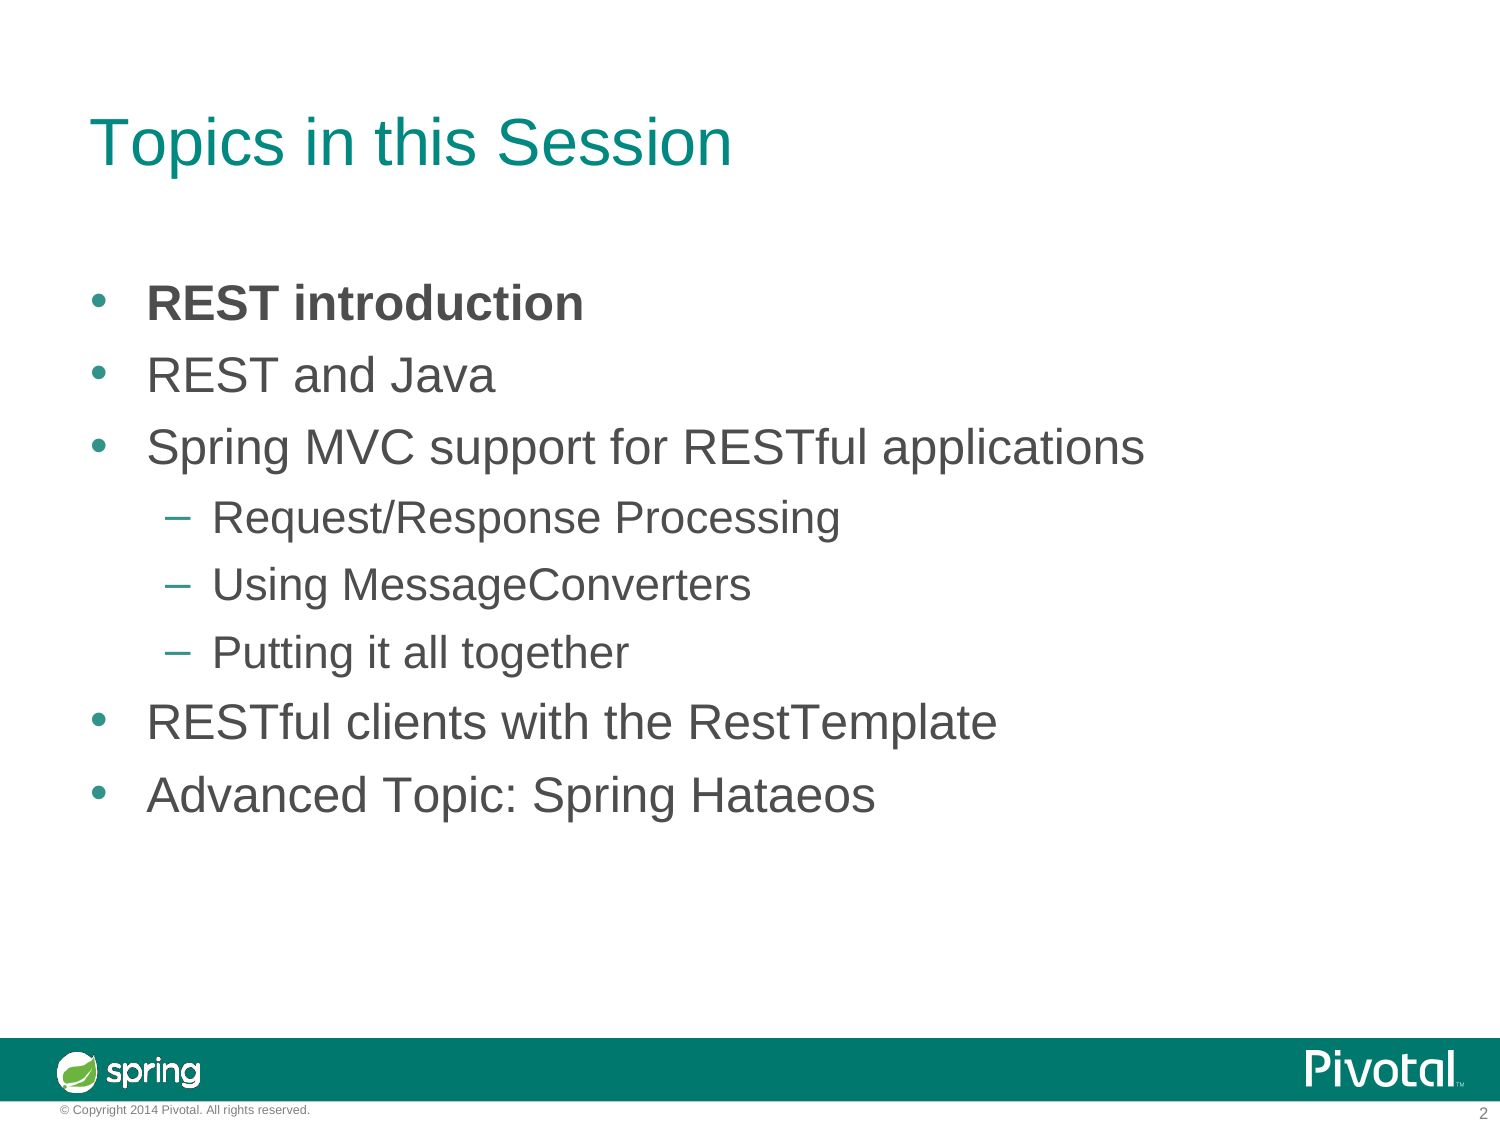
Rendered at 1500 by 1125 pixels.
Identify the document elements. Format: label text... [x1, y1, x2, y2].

picture [32, 1041, 210, 1103]
title Topics in this Session [75, 44, 1426, 233]
list REST introduction REST and Java Spring MVC support for RESTful applications Request/Response Processing Using MessageConverters Putting it all together RESTful clients with the RestTemplate Advanced Topic: Spring Hataeos [75, 262, 1426, 1005]
picture [1306, 1050, 1464, 1087]
